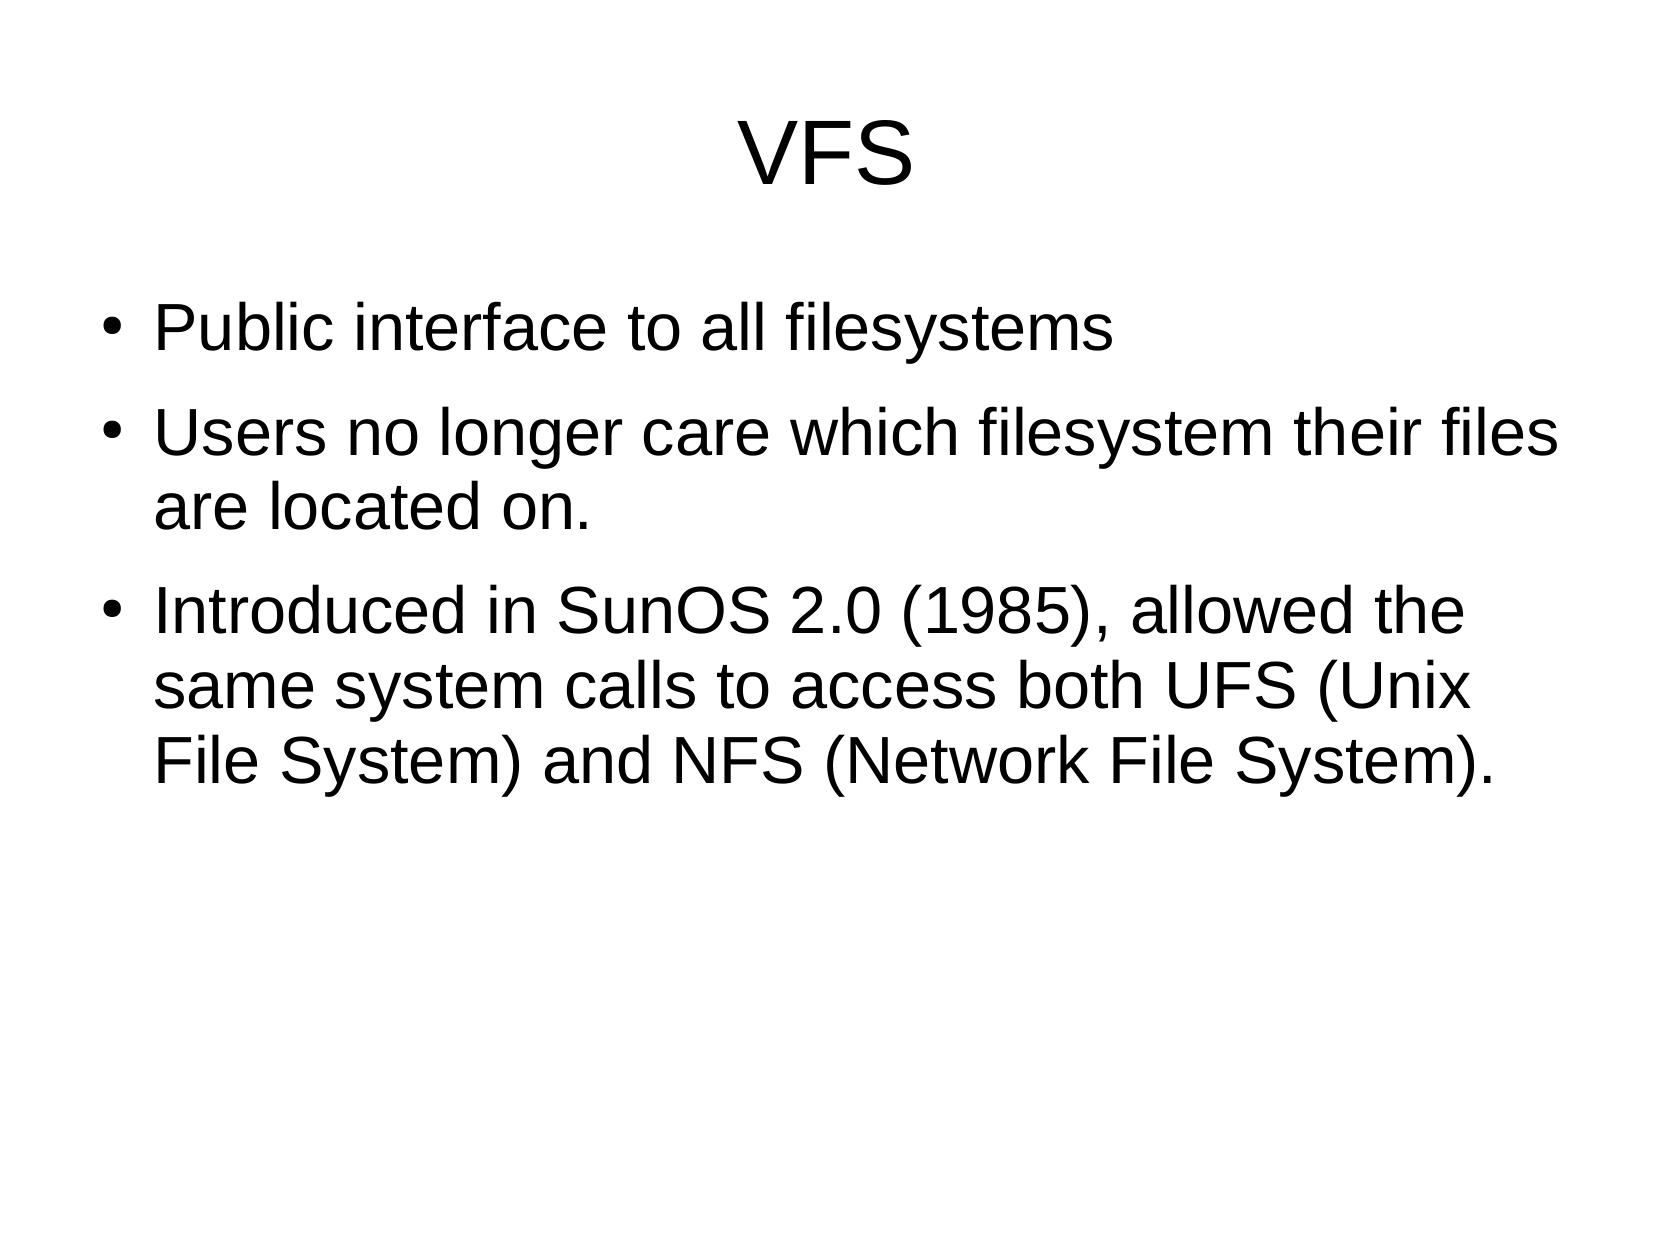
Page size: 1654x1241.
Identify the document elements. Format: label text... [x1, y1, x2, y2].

list Public interface to all filesystems Users no longer care which filesystem their files are located on. Introduced in SunOS 2.0 (1985), allowed the same system calls to access both UFS (Unix File System) and NFS (Network File System). [82, 290, 1571, 1109]
title VFS [82, 49, 1571, 257]
